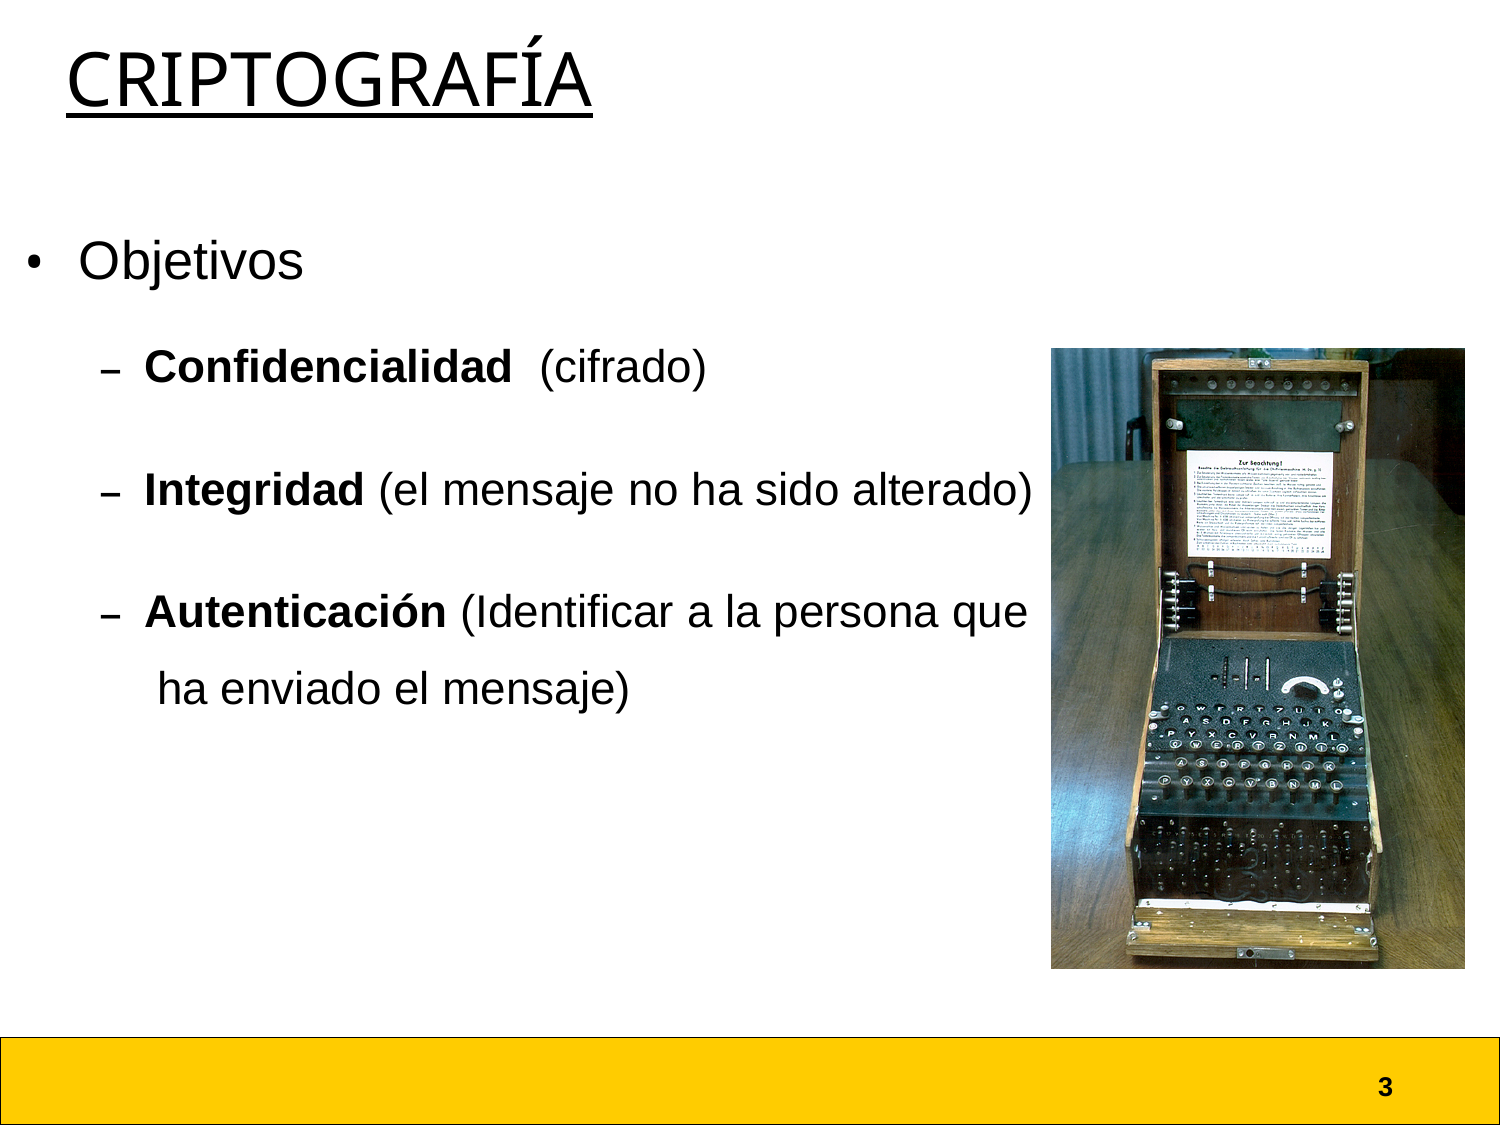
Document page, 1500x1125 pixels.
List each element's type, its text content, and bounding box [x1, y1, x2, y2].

title CRIPTOGRAFÍA [51, 0, 1433, 137]
text_box Objetivos Confidencialidad (cifrado) Integridad (el mensaje no ha sido alterado) Autenticación (Identificar a la persona que ha enviado el mensaje) [9, 192, 1391, 982]
picture [1051, 348, 1465, 969]
